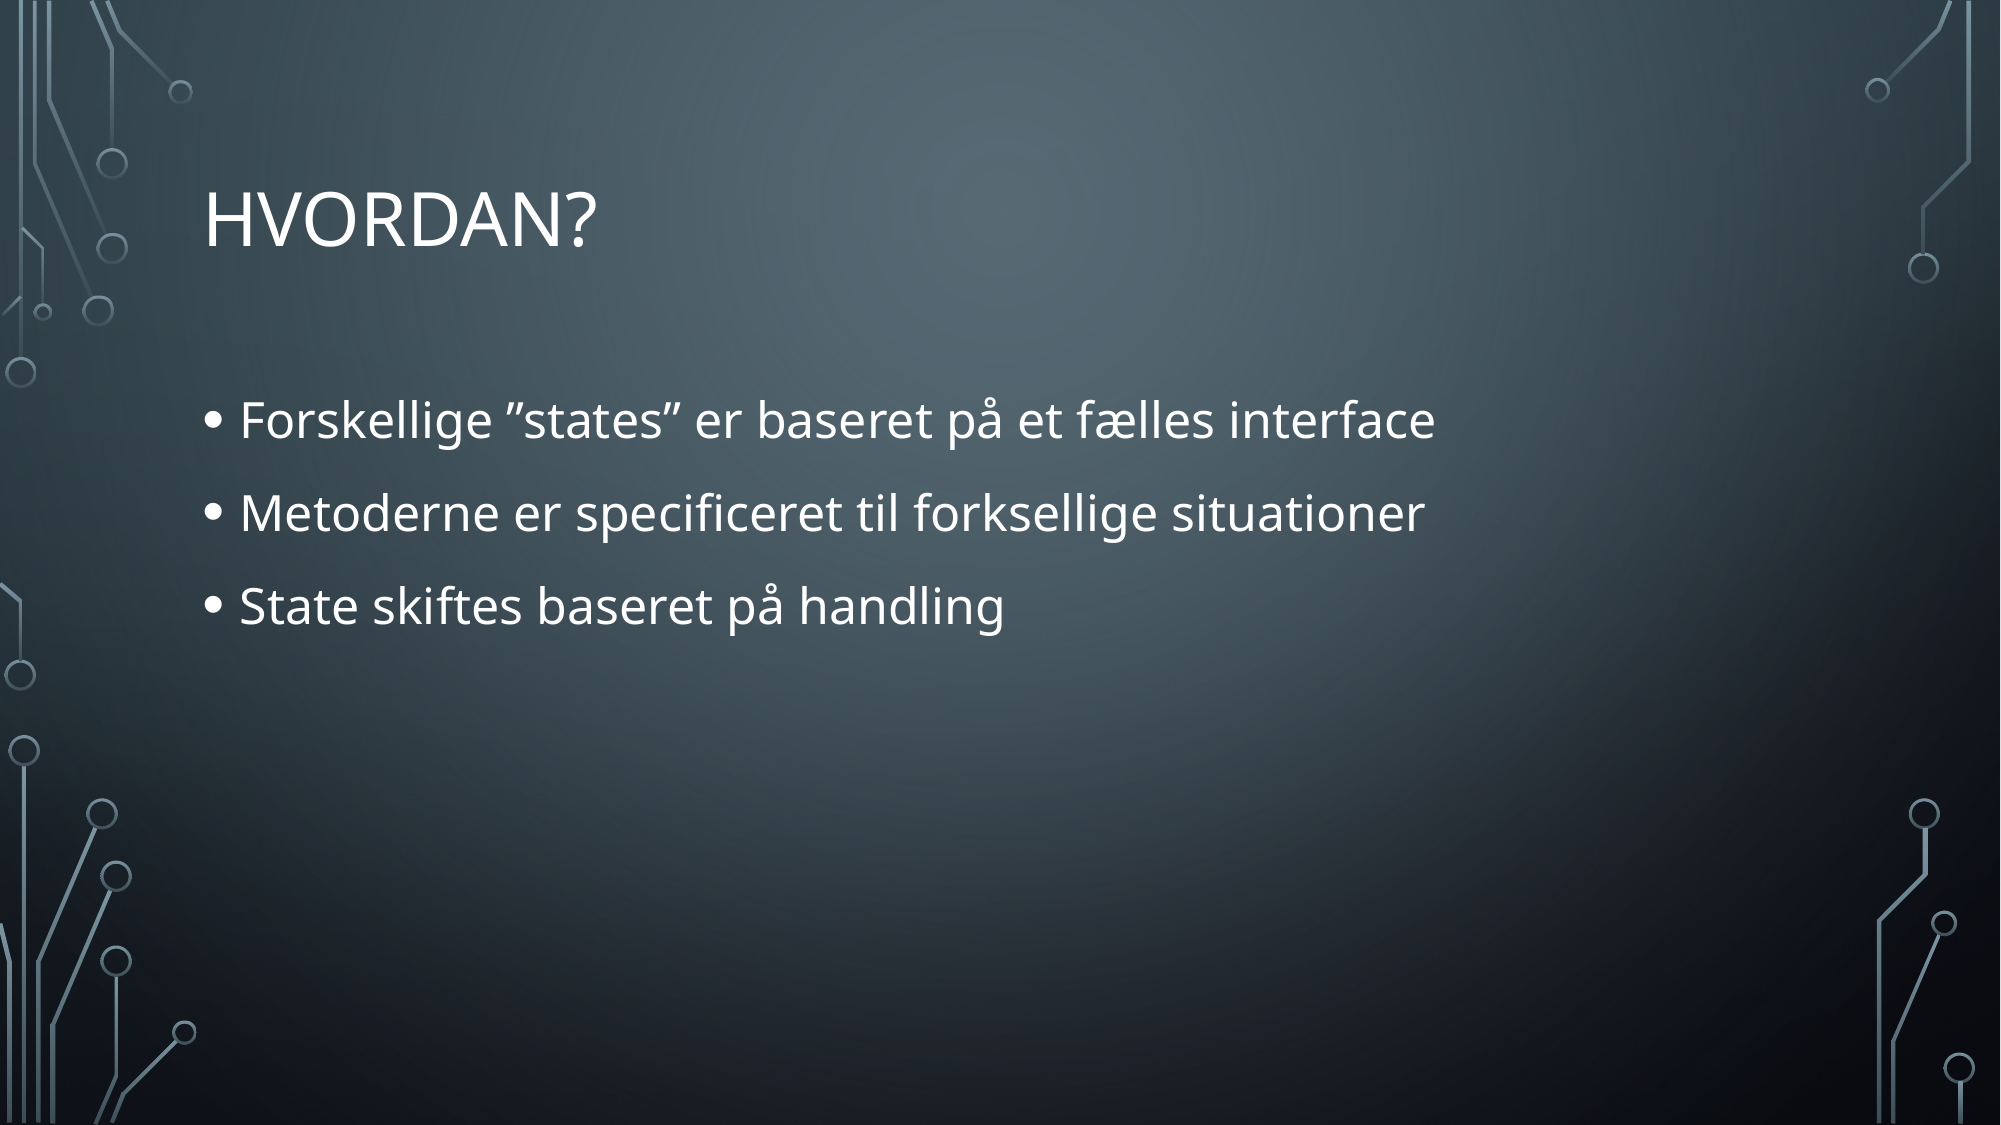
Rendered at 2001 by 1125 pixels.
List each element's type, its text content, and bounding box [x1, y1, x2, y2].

list Forskellige ”states” er baseret på et fælles interface Metoderne er specificeret til forksellige situationer State skiftes baseret på handling [187, 369, 1813, 951]
title Hvordan? [187, 101, 1813, 344]
